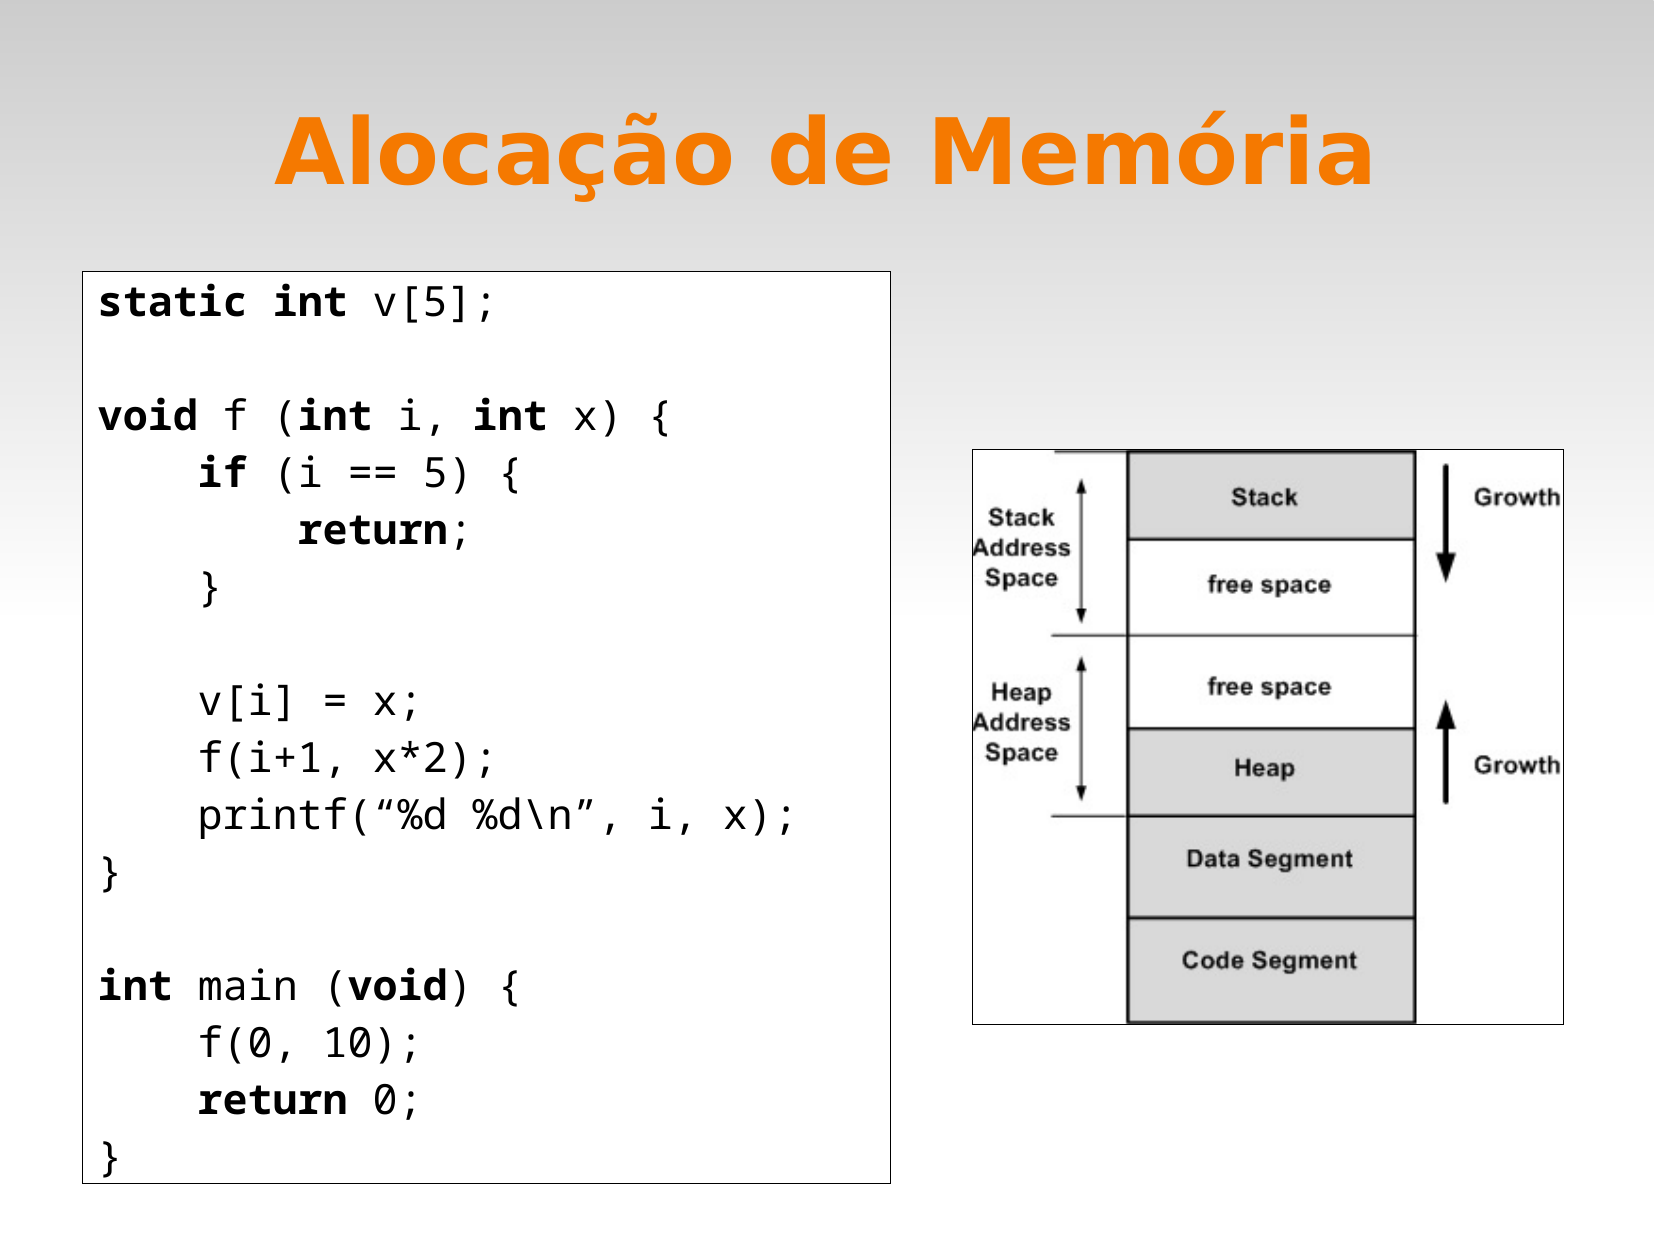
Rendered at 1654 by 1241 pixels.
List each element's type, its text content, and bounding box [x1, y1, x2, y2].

title Alocação de Memória [82, 49, 1571, 257]
picture [972, 449, 1564, 1025]
text_box static int v[5]; void f (int i, int x) { if (i == 5) { return; } v[i] = x; f(i+1, x*2); printf(“%d %d\n”, i, x); } int main (void) { f(0, 10); return 0; } [82, 315, 891, 1140]
